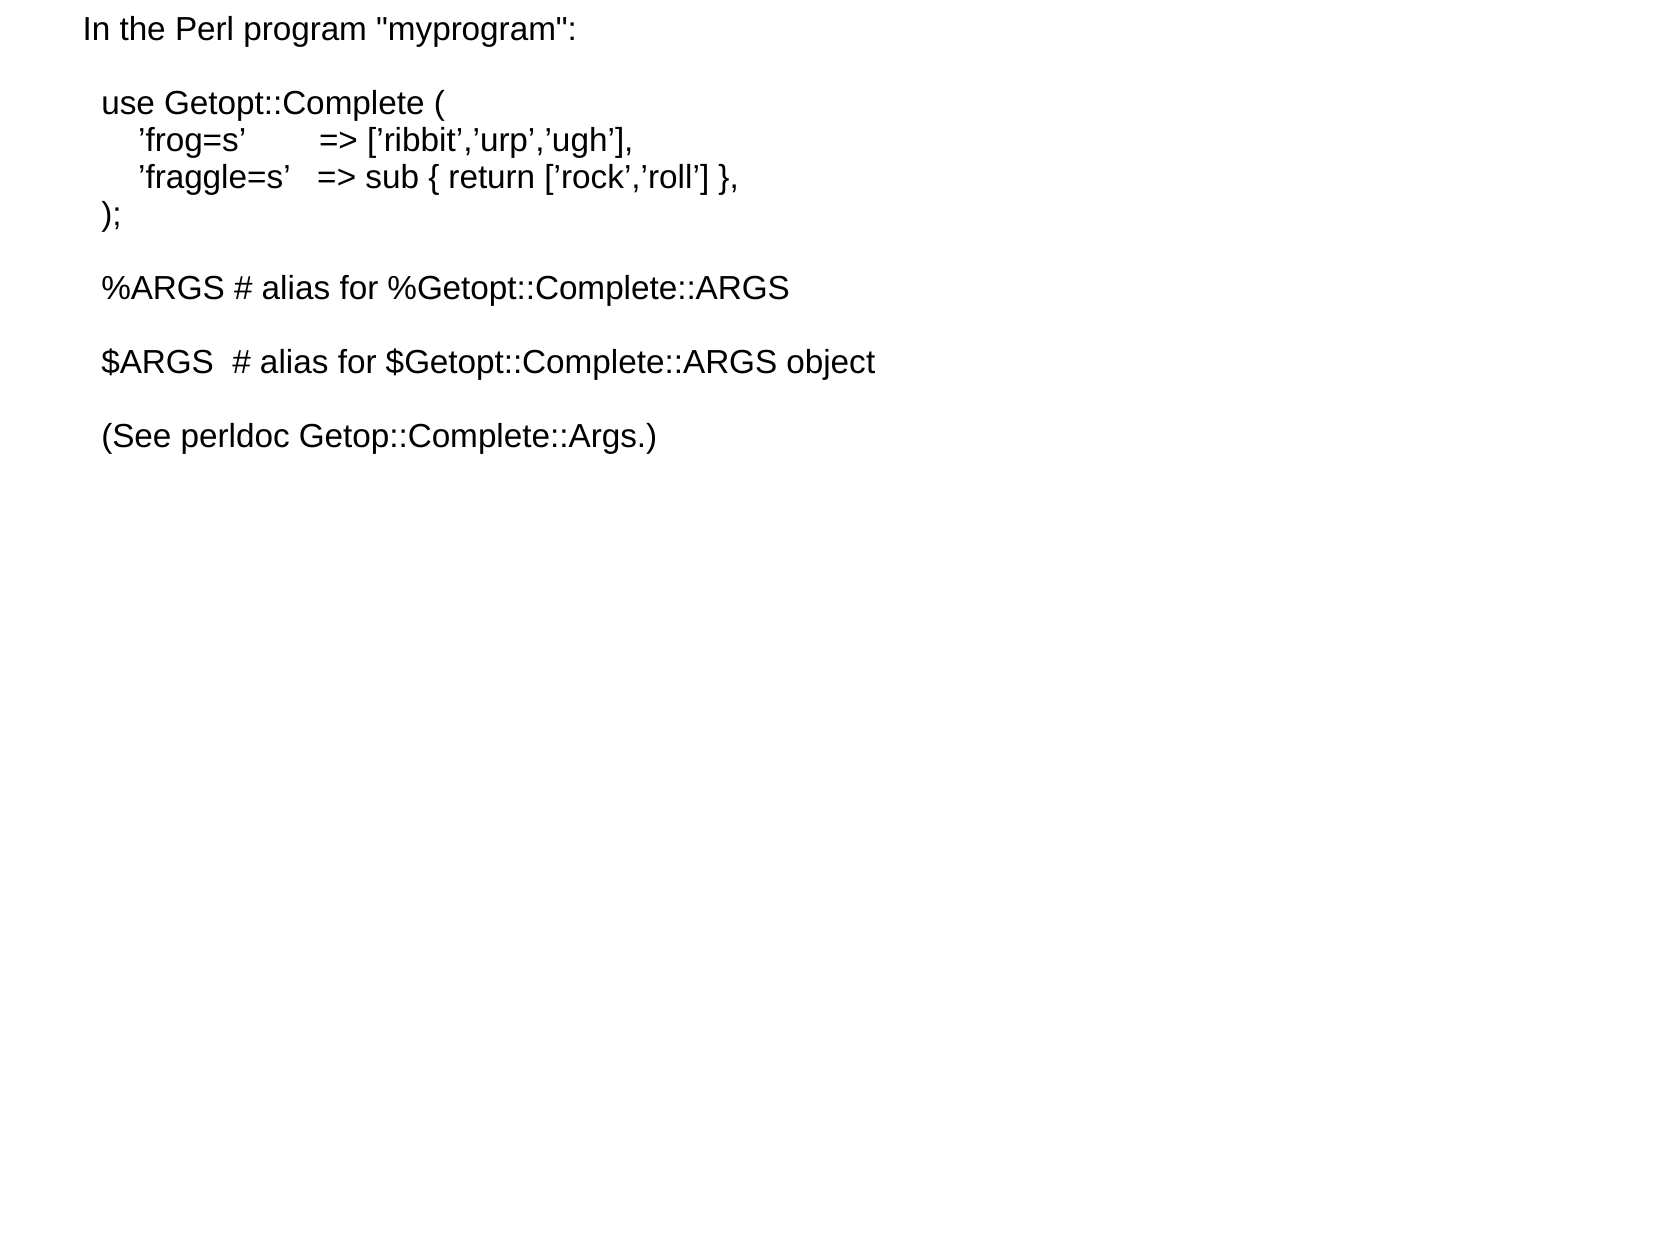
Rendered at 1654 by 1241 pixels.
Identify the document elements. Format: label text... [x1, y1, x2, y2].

subtitle In the Perl program "myprogram": use Getopt::Complete ( ’frog=s’ => [’ribbit’,’urp’,’ugh’], ’fraggle=s’ => sub { return [’rock’,’roll’] }, ); %ARGS # alias for %Getopt::Complete::ARGS $ARGS # alias for $Getopt::Complete::ARGS object (See perldoc Getop::Complete::Args.) [82, 10, 1571, 1070]
